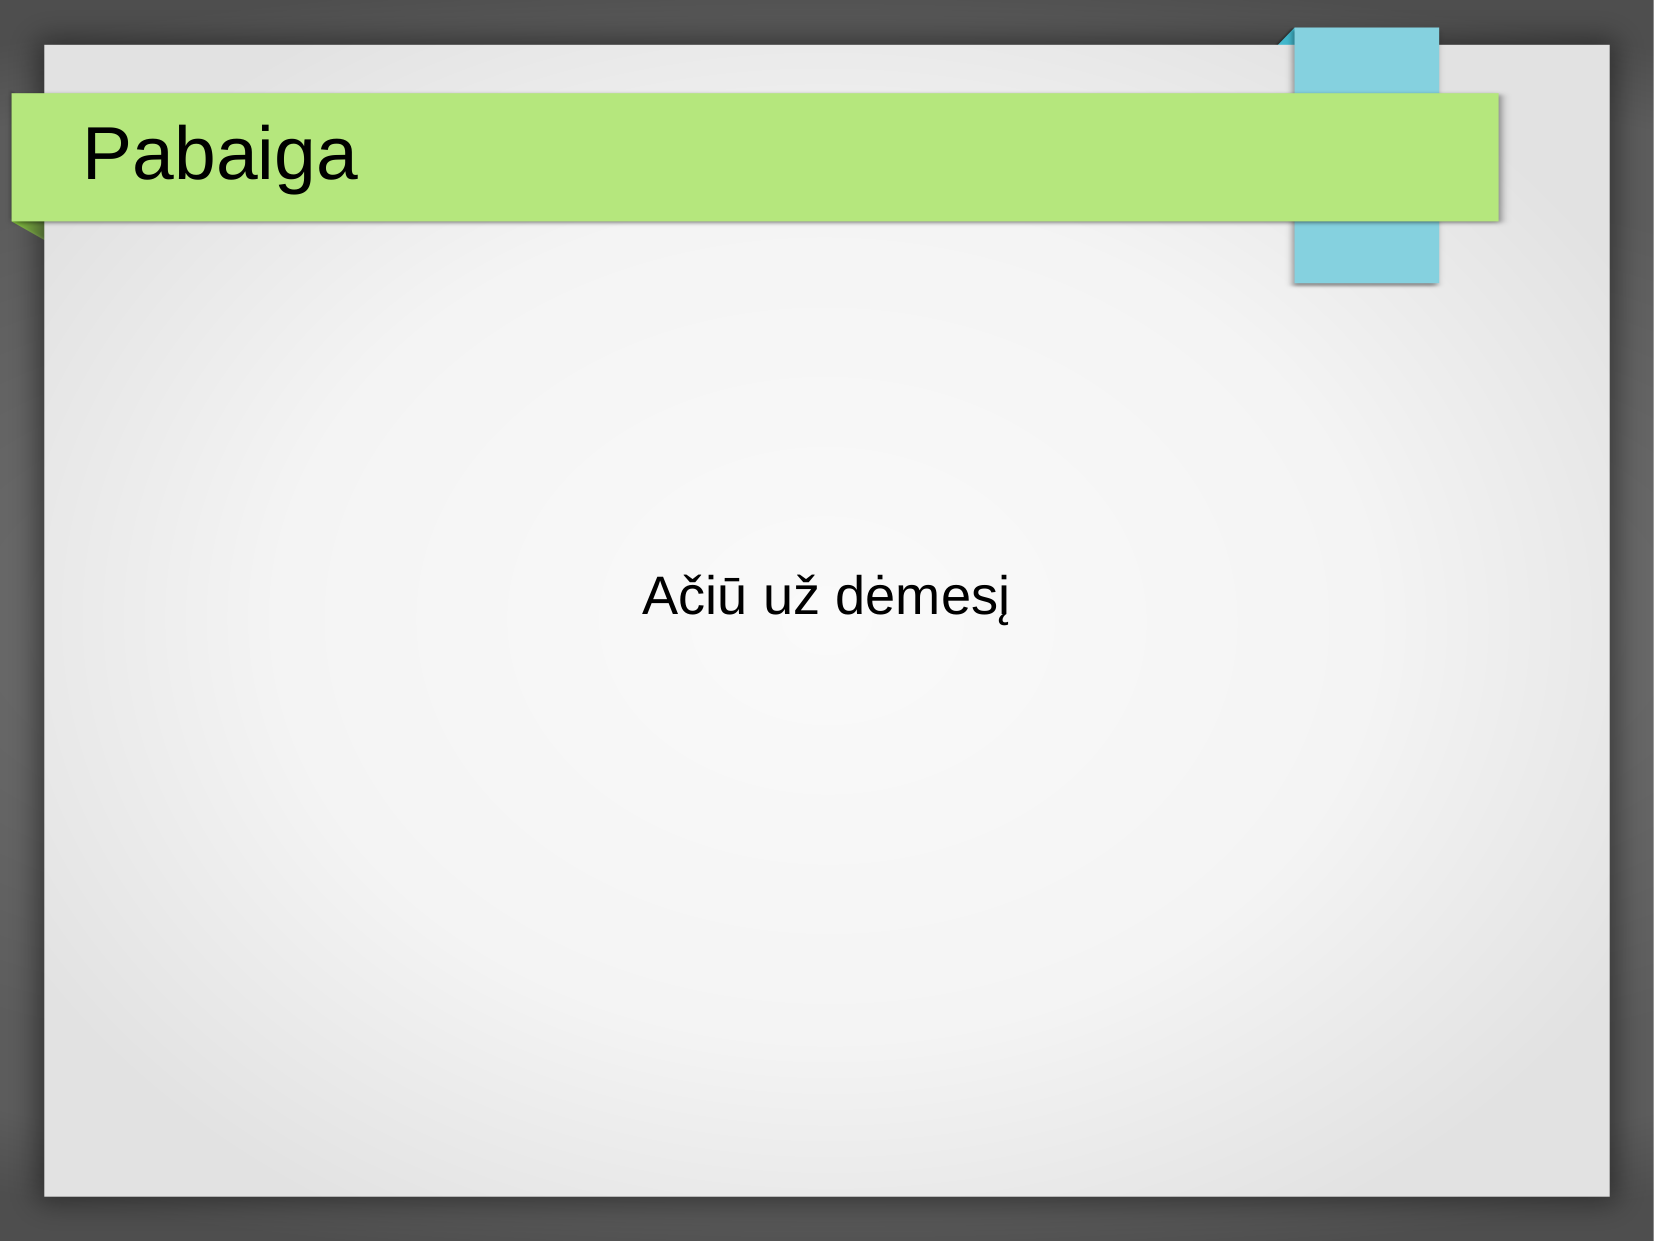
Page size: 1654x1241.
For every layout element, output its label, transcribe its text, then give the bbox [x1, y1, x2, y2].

title Pabaiga [82, 94, 1264, 213]
list Ačiū už dėmesį [82, 295, 1571, 1015]
picture [0, 0, 1654, 1241]
